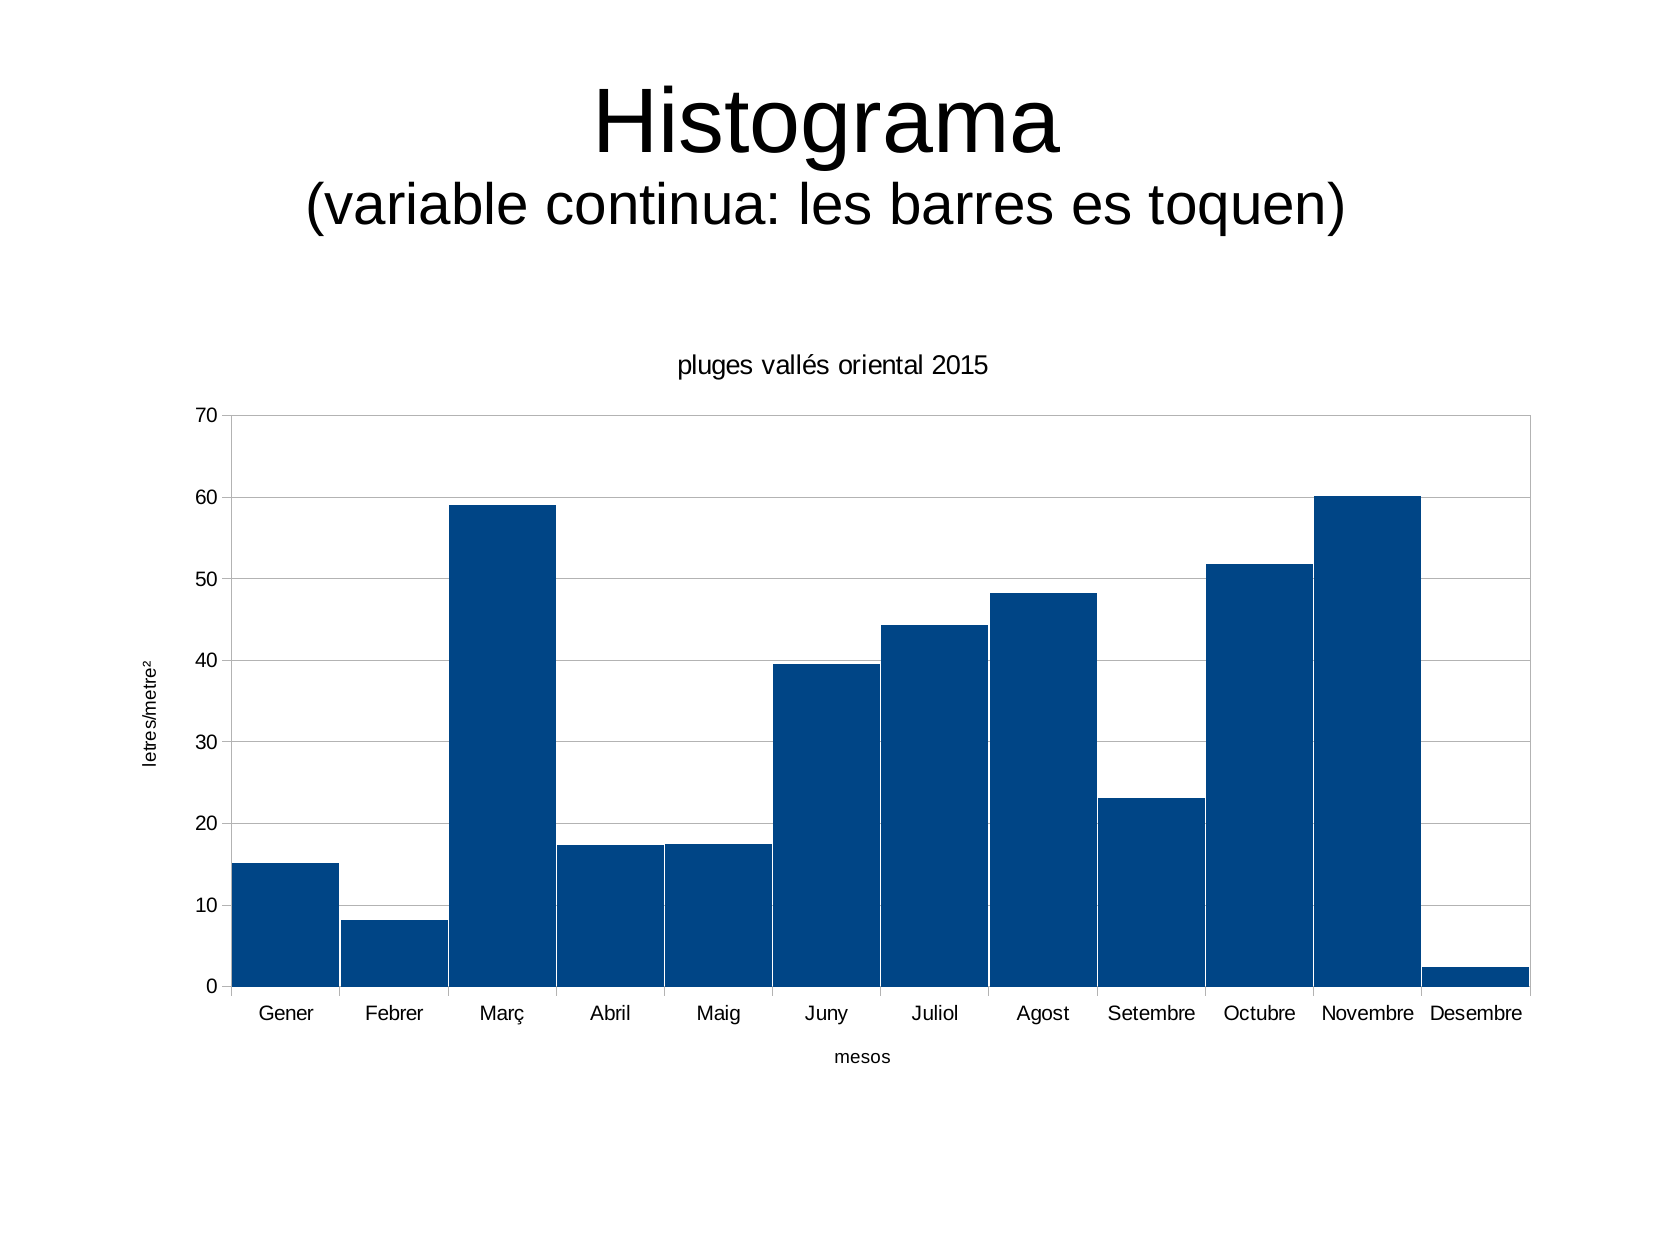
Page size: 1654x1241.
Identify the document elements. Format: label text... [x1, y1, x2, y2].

chart [106, 318, 1560, 1099]
title Histograma (variable continua: les barres es toquen) [82, 49, 1571, 257]
